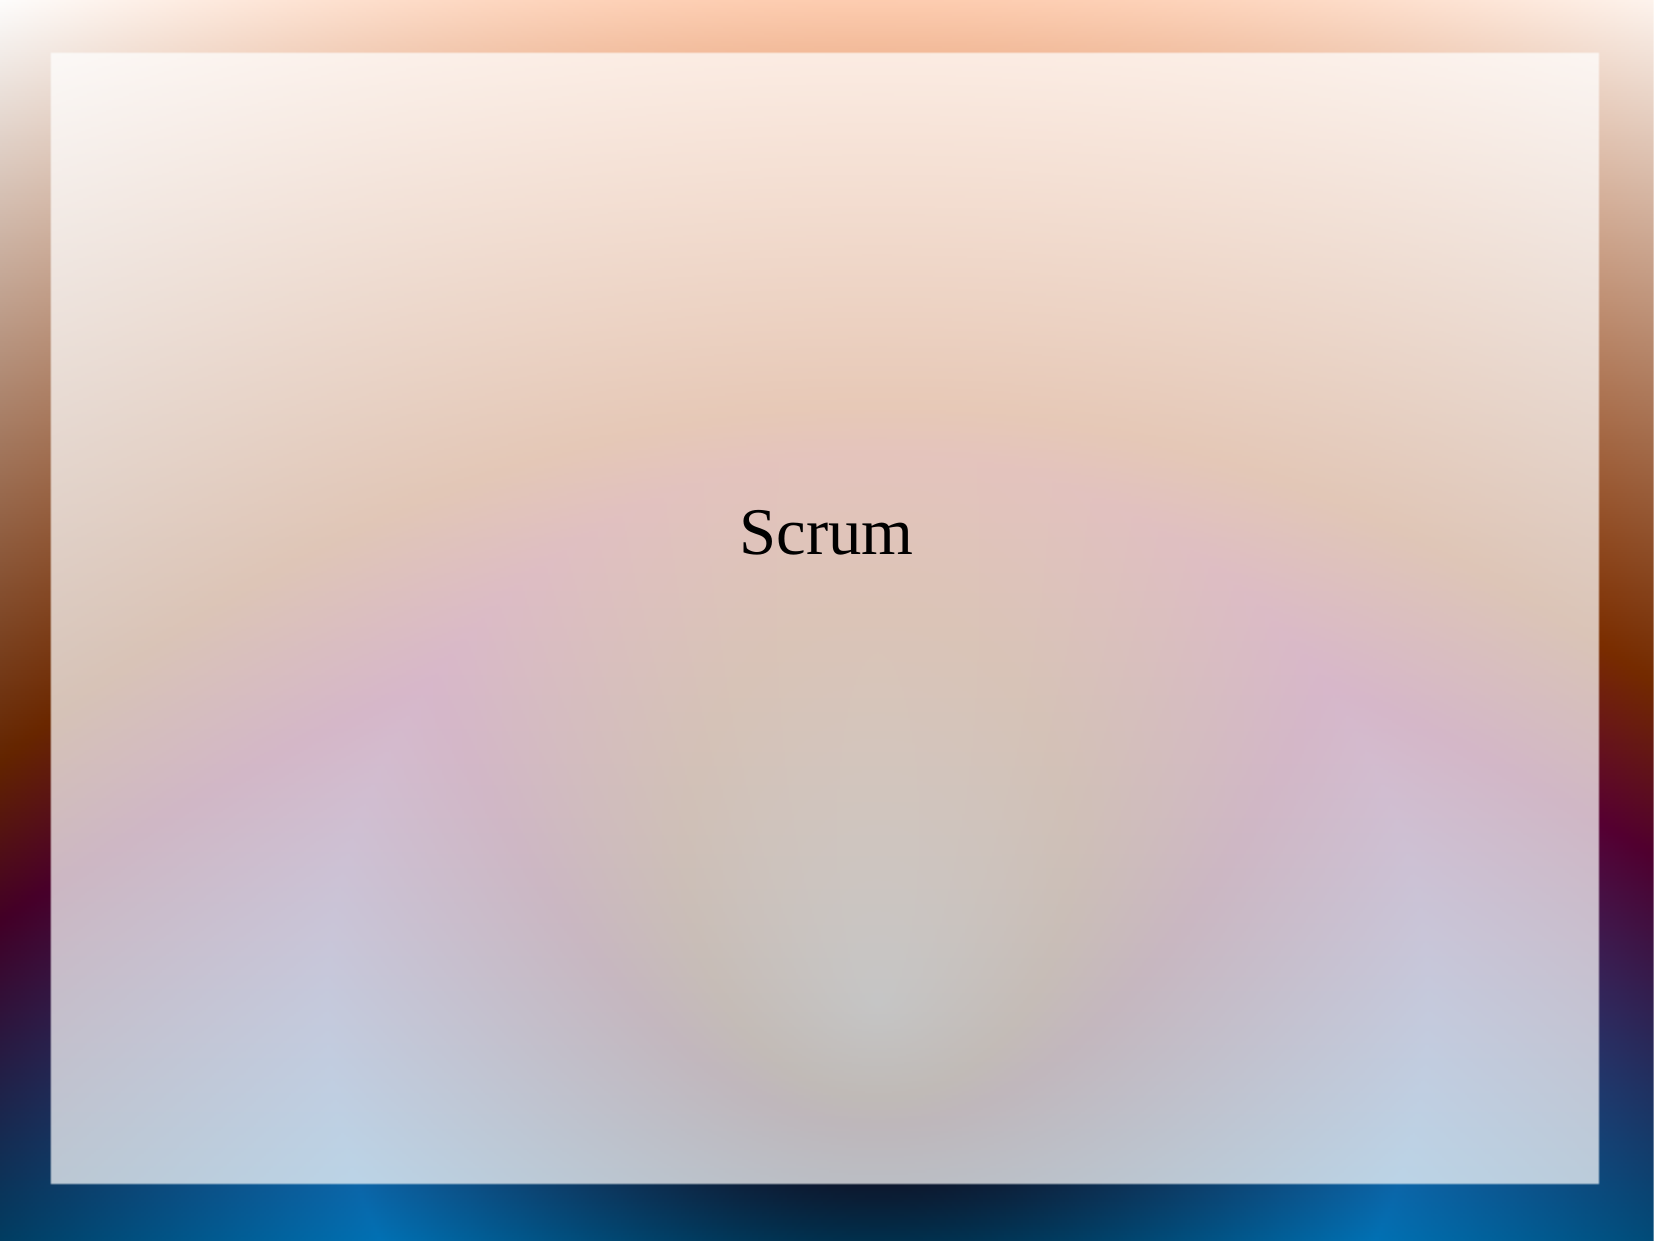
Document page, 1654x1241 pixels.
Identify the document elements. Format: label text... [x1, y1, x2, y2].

picture [0, 0, 1654, 1241]
subtitle Scrum [82, 55, 1571, 1010]
